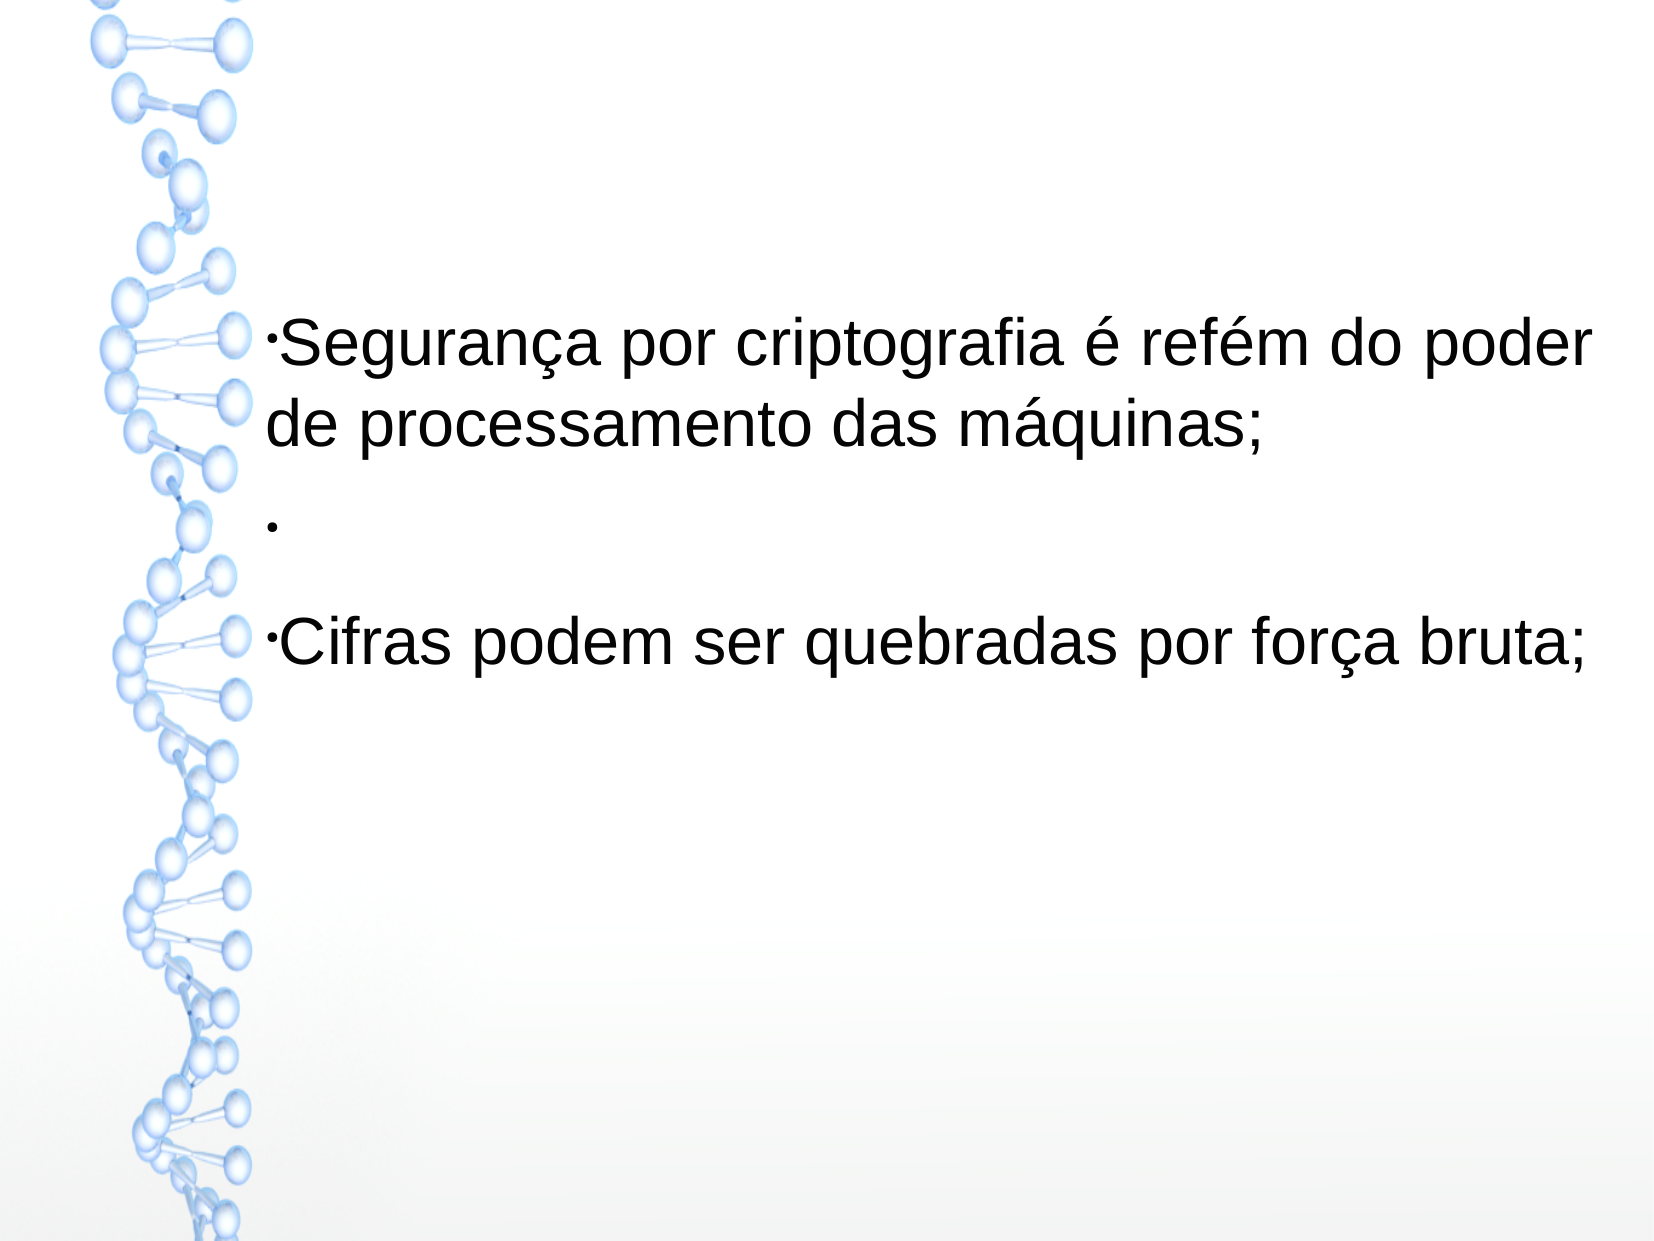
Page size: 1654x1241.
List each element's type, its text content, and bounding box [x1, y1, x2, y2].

list Segurança por criptografia é refém do poder de processamento das máquinas; Cifras podem ser quebradas por força bruta; [265, 299, 1595, 1019]
